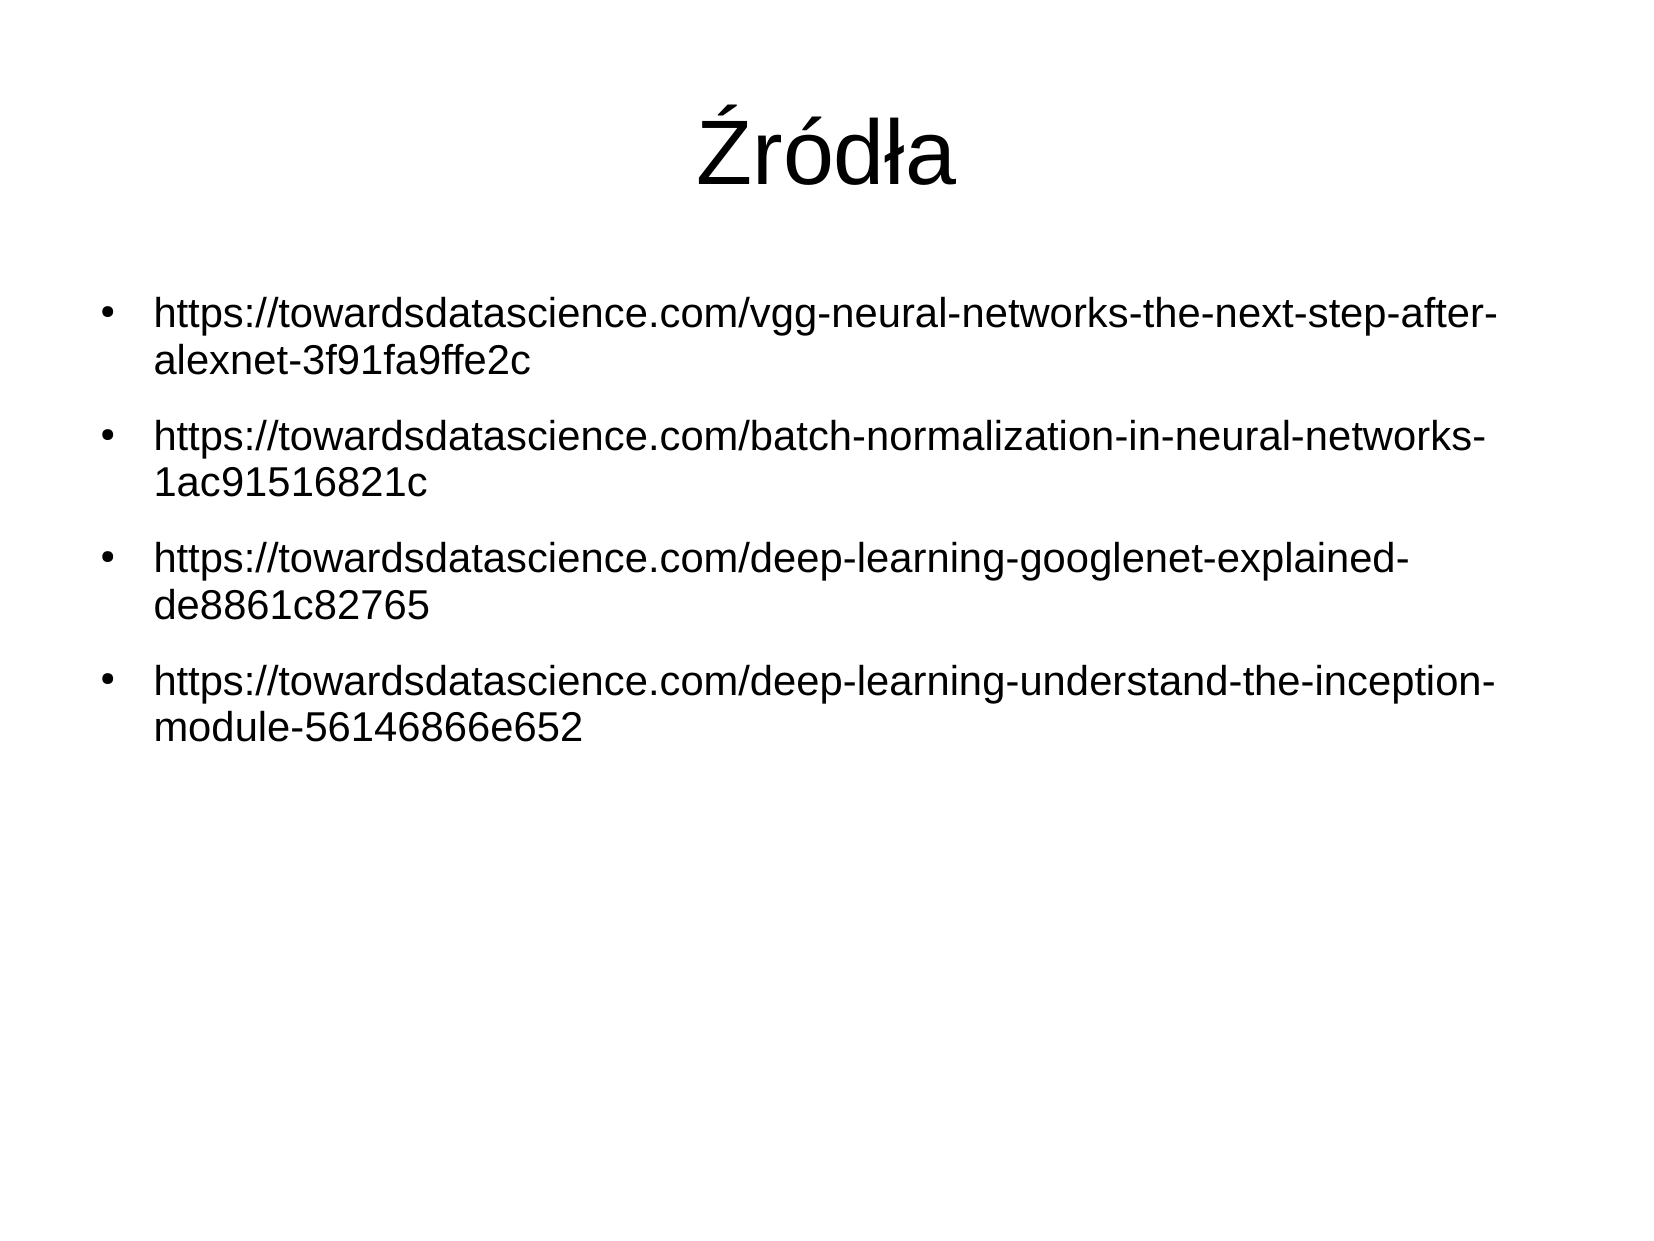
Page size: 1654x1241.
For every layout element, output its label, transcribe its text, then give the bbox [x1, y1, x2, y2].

title Źródła [82, 49, 1571, 257]
list https://towardsdatascience.com/vgg-neural-networks-the-next-step-after-alexnet-3f91fa9ffe2c https://towardsdatascience.com/batch-normalization-in-neural-networks-1ac91516821c https://towardsdatascience.com/deep-learning-googlenet-explained-de8861c82765 https://towardsdatascience.com/deep-learning-understand-the-inception-module-56146866e652 [82, 290, 1571, 1109]
